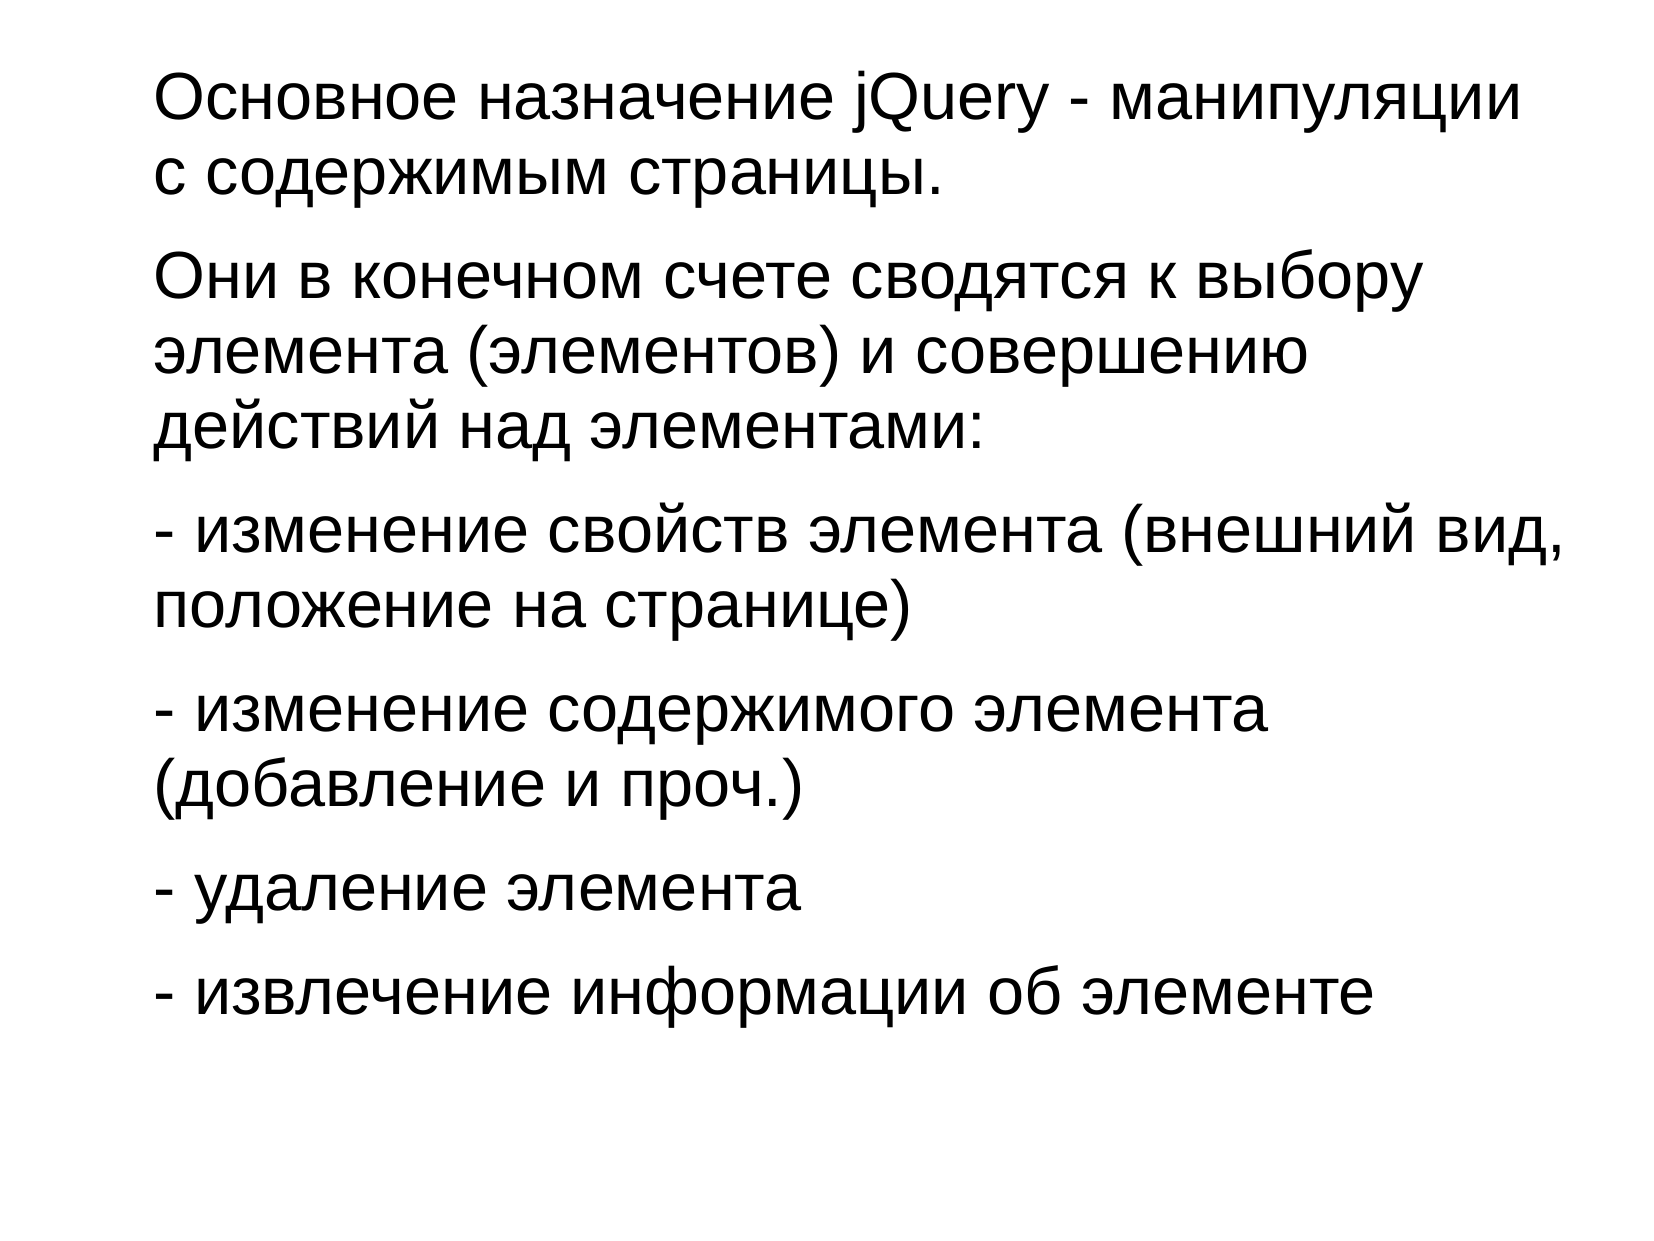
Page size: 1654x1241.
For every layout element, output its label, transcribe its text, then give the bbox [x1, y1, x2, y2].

list Основное назначение jQuery - манипуляции с содержимым страницы. Они в конечном счете сводятся к выбору элемента (элементов) и совершению действий над элементами: - изменение свойств элемента (внешний вид, положение на странице) - изменение содержимого элемента (добавление и проч.) - удаление элемента - извлечение информации об элементе [82, 59, 1571, 1109]
